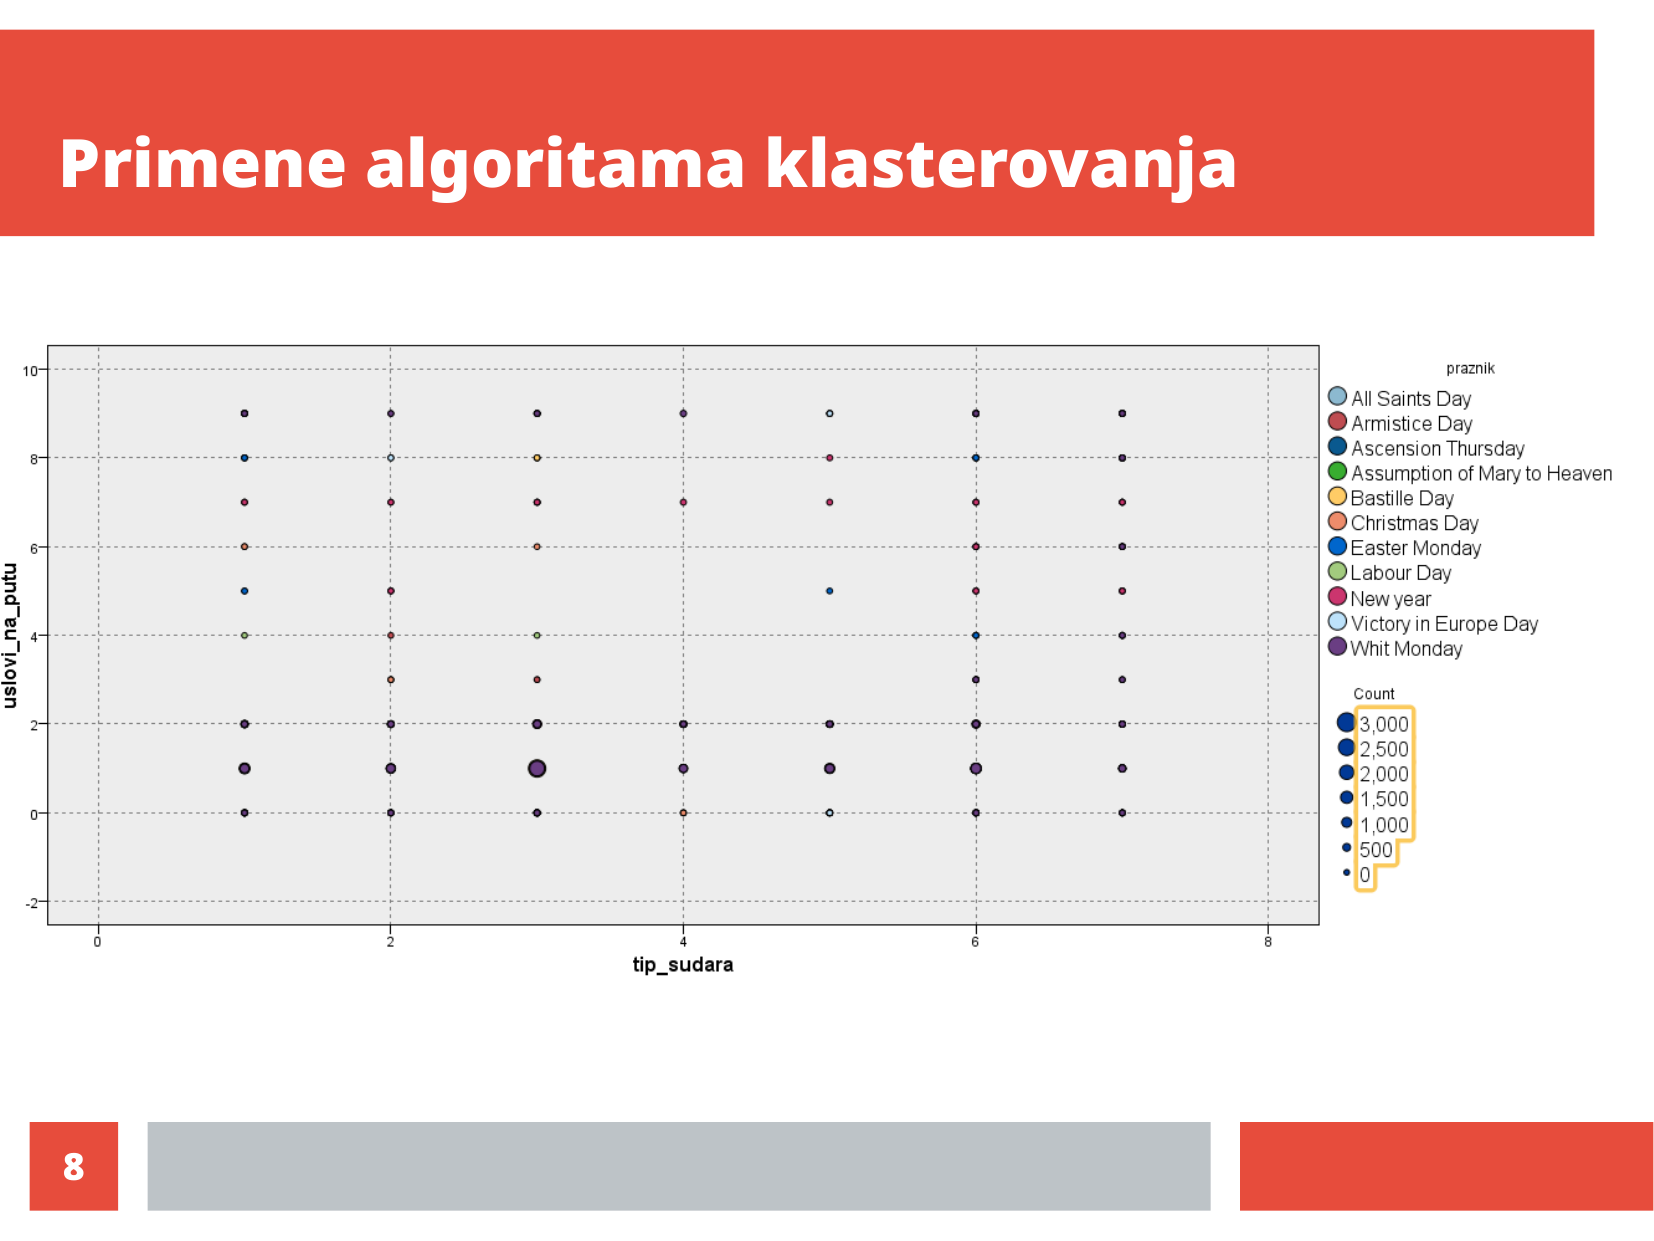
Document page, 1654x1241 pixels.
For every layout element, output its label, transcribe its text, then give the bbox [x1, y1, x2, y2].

picture [0, 314, 1624, 994]
title Primene algoritama klasterovanja [59, 59, 1595, 207]
